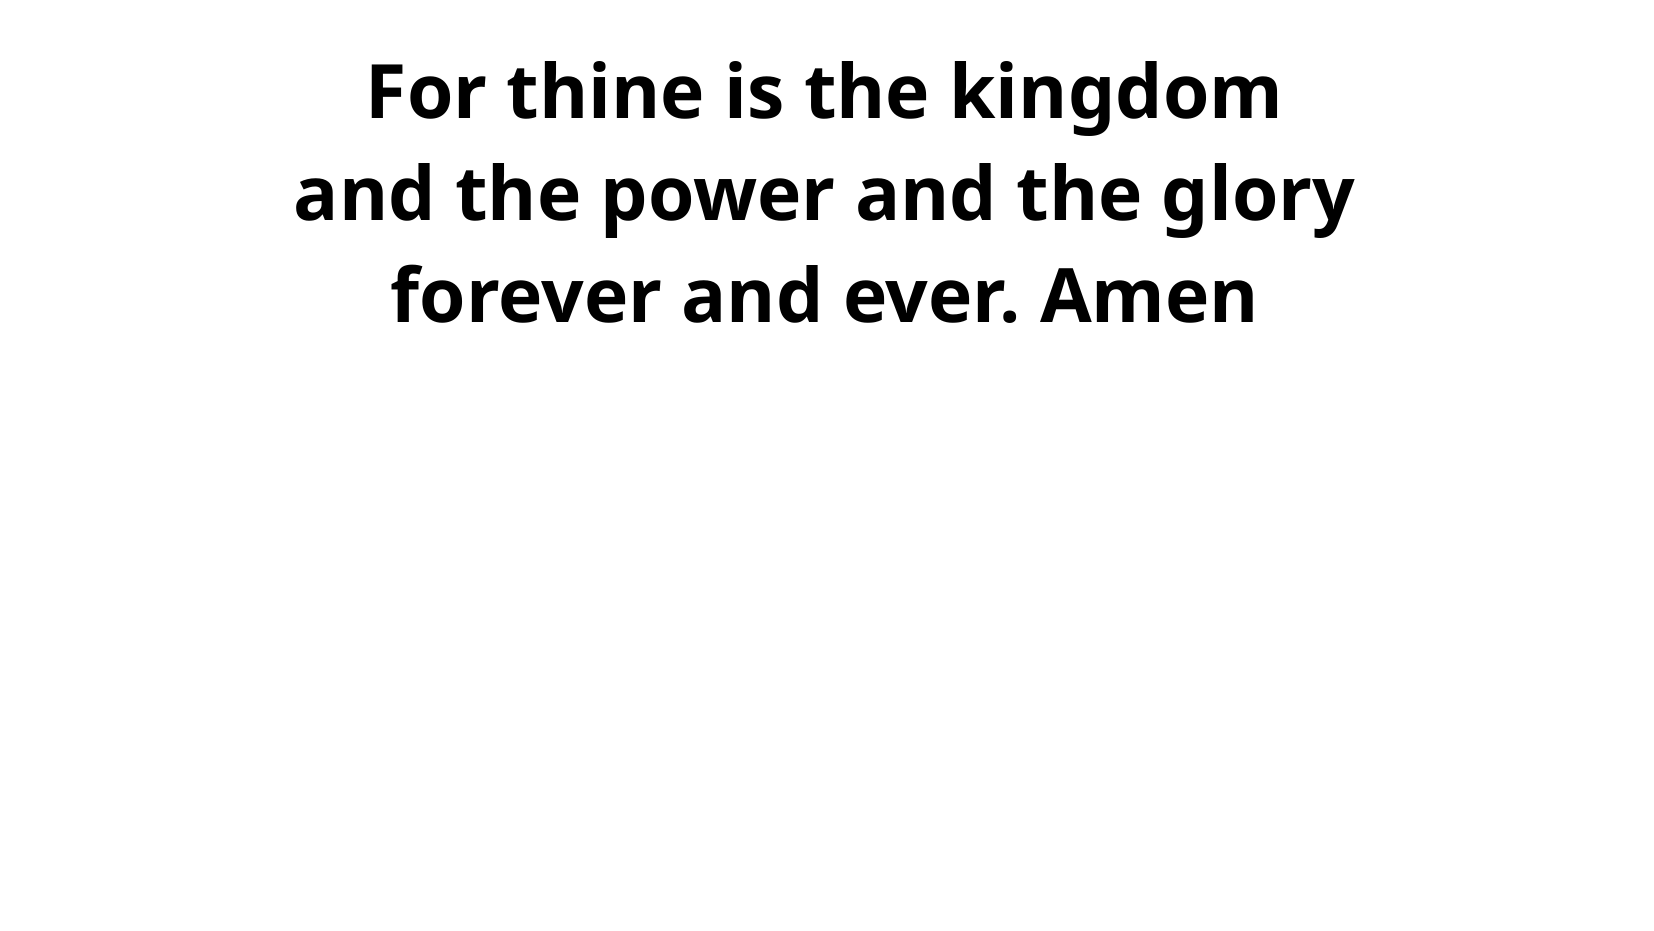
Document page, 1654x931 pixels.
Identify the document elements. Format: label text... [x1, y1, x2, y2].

text_box For thine is the kingdom and the power and the glory forever and ever. Amen [75, 30, 1576, 346]
